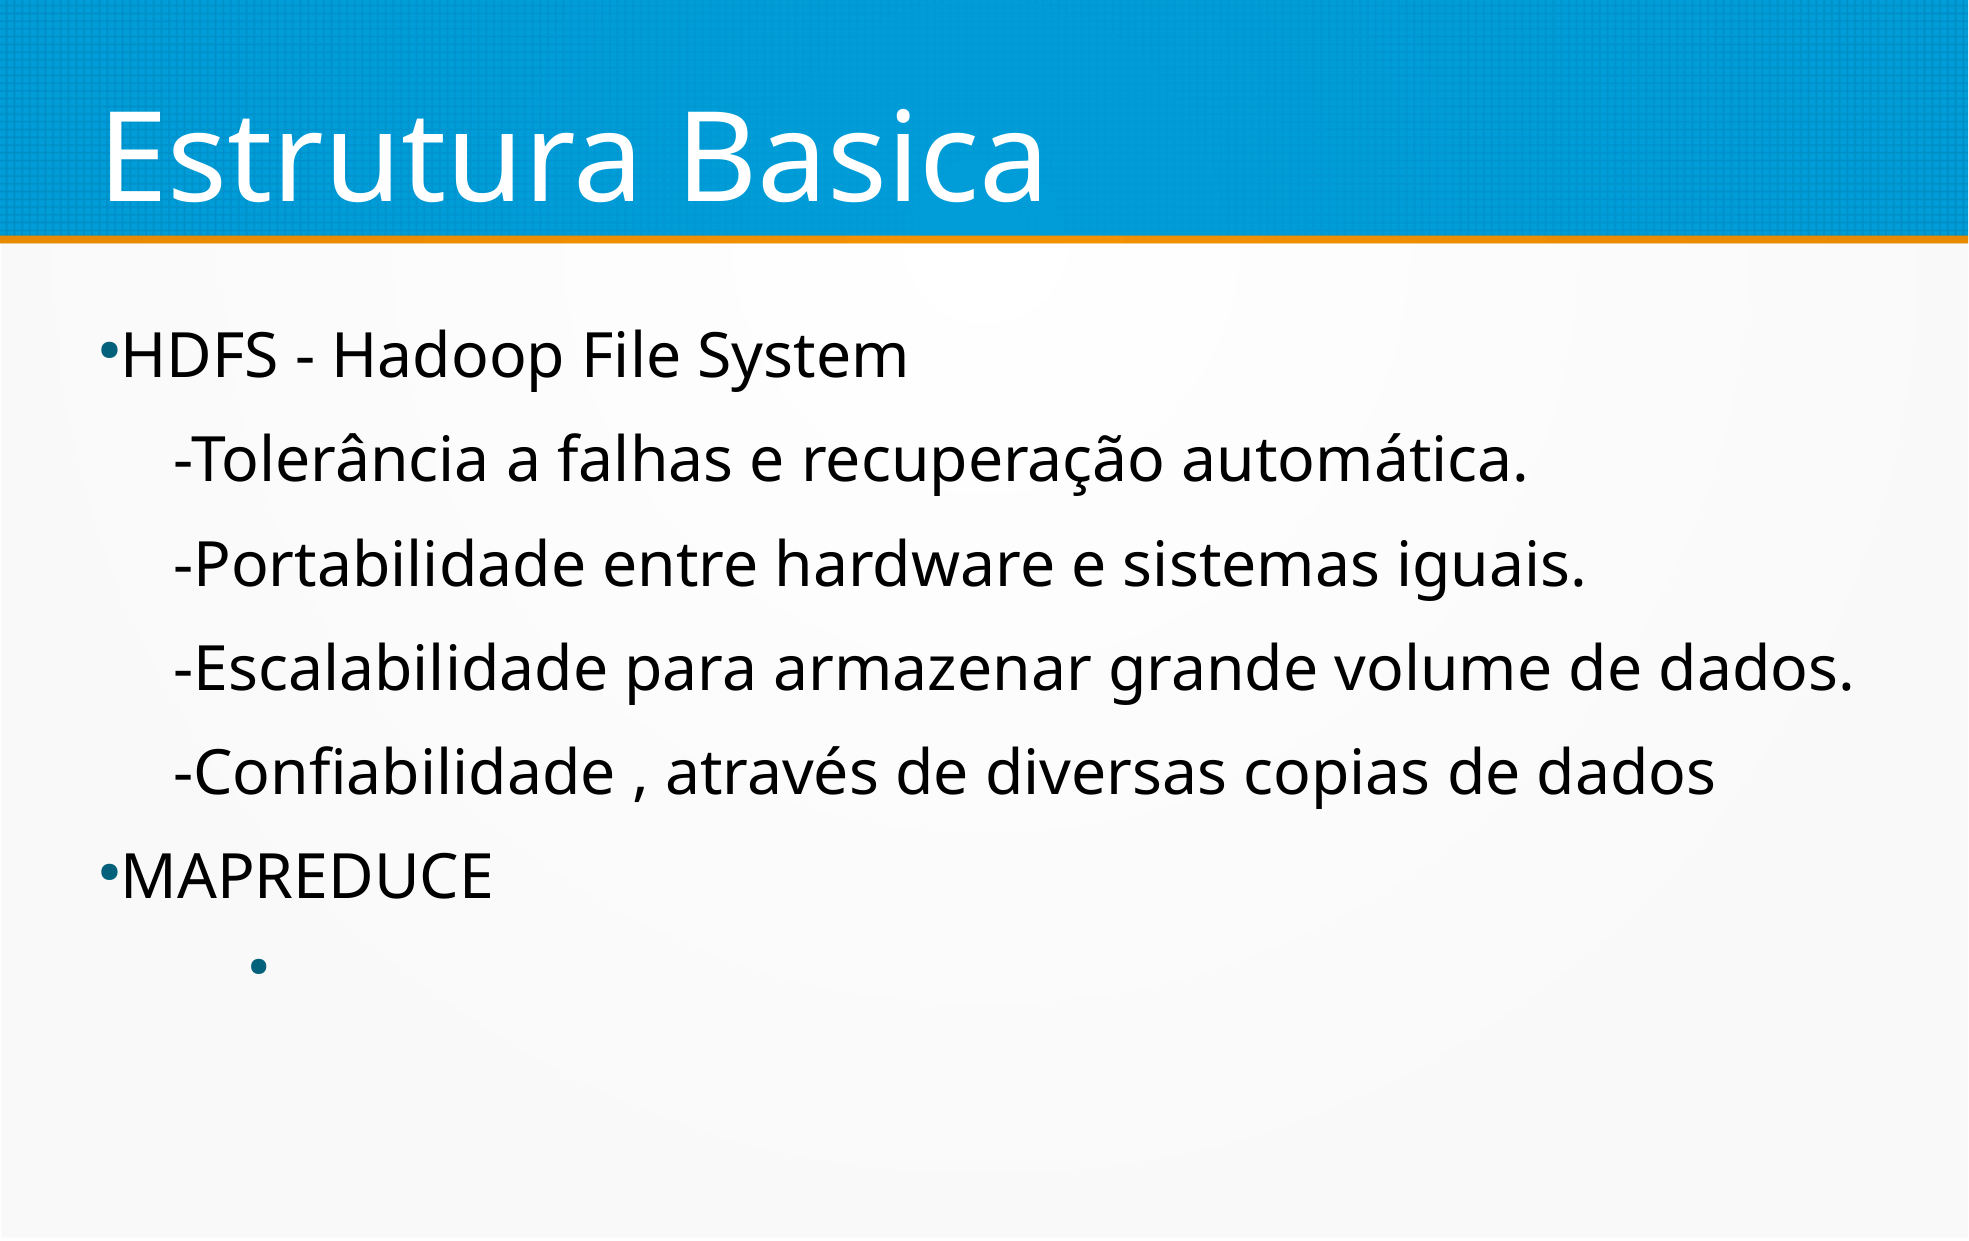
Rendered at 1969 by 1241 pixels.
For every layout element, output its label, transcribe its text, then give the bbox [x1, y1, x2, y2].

list HDFS - Hadoop File System -Tolerância a falhas e recuperação automática. -Portabilidade entre hardware e sistemas iguais. -Escalabilidade para armazenar grande volume de dados. -Confiabilidade , através de diversas copias de dados MAPREDUCE [98, 315, 1861, 1081]
title Estrutura Basica [98, 19, 1870, 227]
